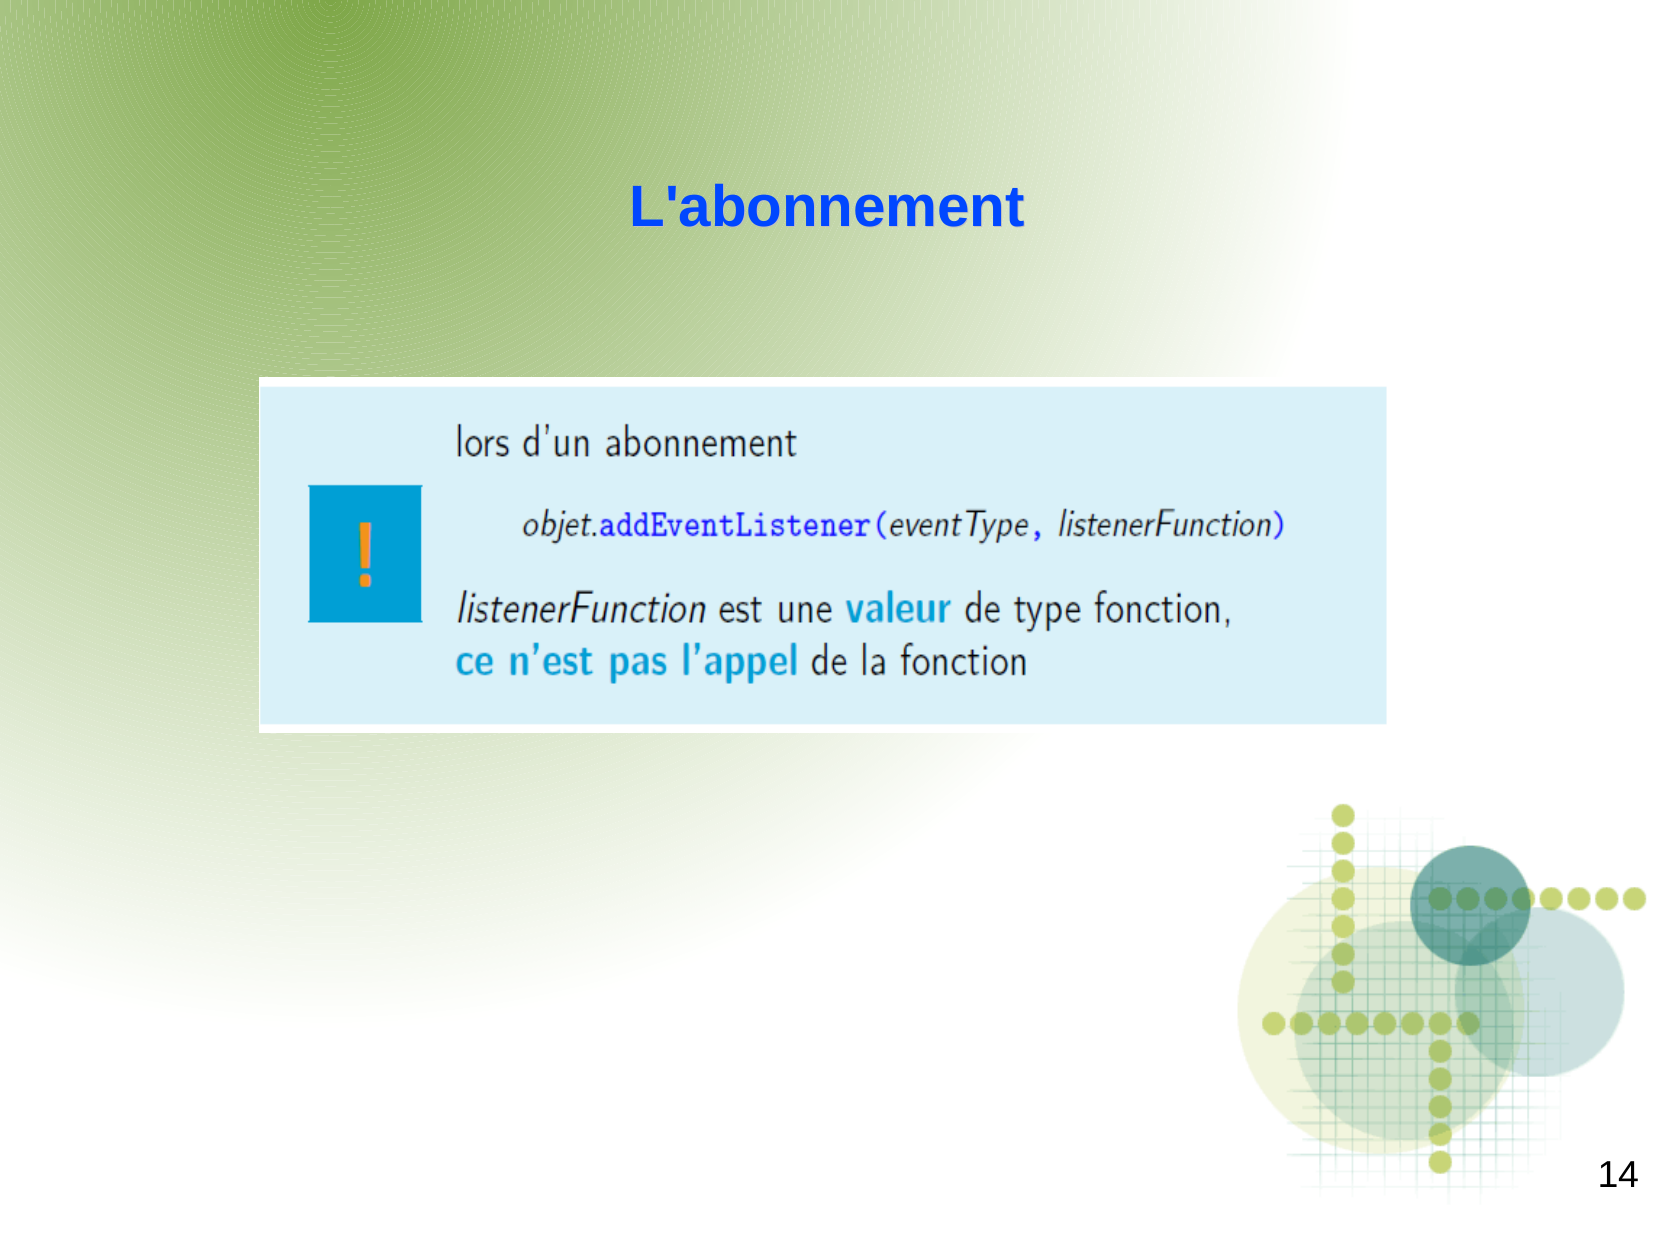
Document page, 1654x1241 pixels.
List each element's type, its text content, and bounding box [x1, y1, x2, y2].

text_box <numéro> [1582, 1145, 1654, 1217]
picture [1224, 792, 1654, 1211]
picture [259, 377, 1394, 733]
title L'abonnement [121, 102, 1534, 310]
